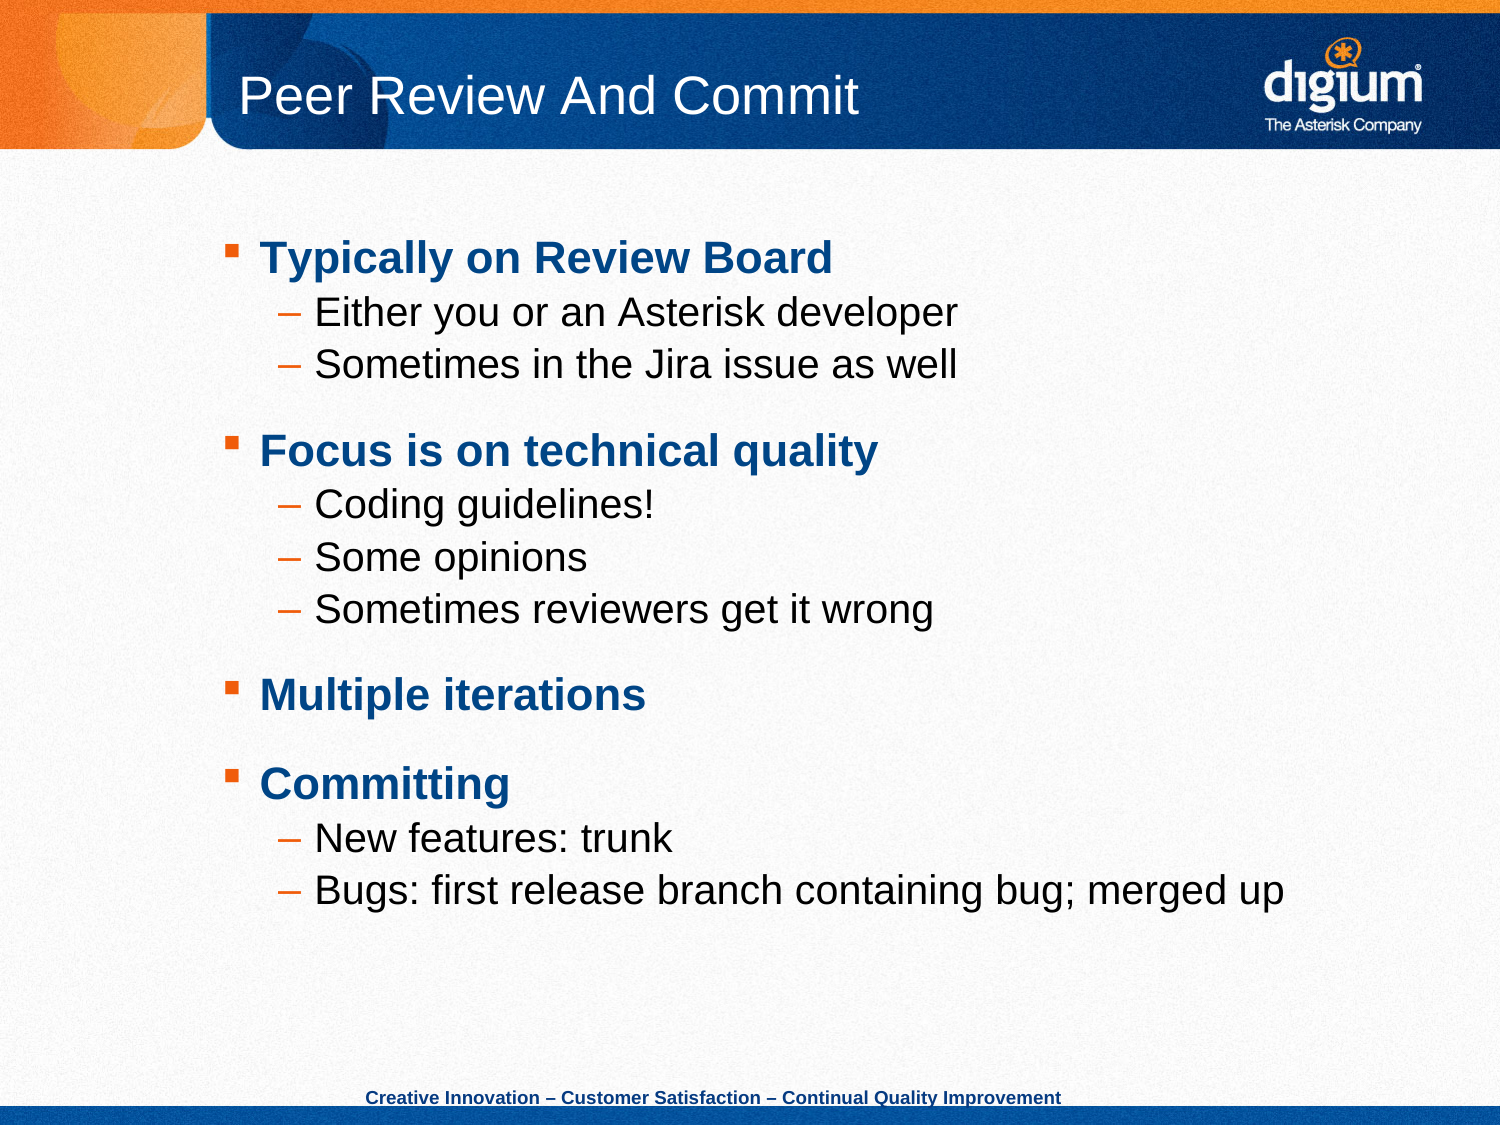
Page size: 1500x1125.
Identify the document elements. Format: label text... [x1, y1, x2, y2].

title Peer Review And Commit [238, 27, 1243, 127]
picture [0, 0, 1500, 1125]
list Typically on Review Board Either you or an Asterisk developer Sometimes in the Jira issue as well Focus is on technical quality Coding guidelines! Some opinions Sometimes reviewers get it wrong Multiple iterations Committing New features: trunk Bugs: first release branch containing bug; merged up [206, 224, 1301, 967]
